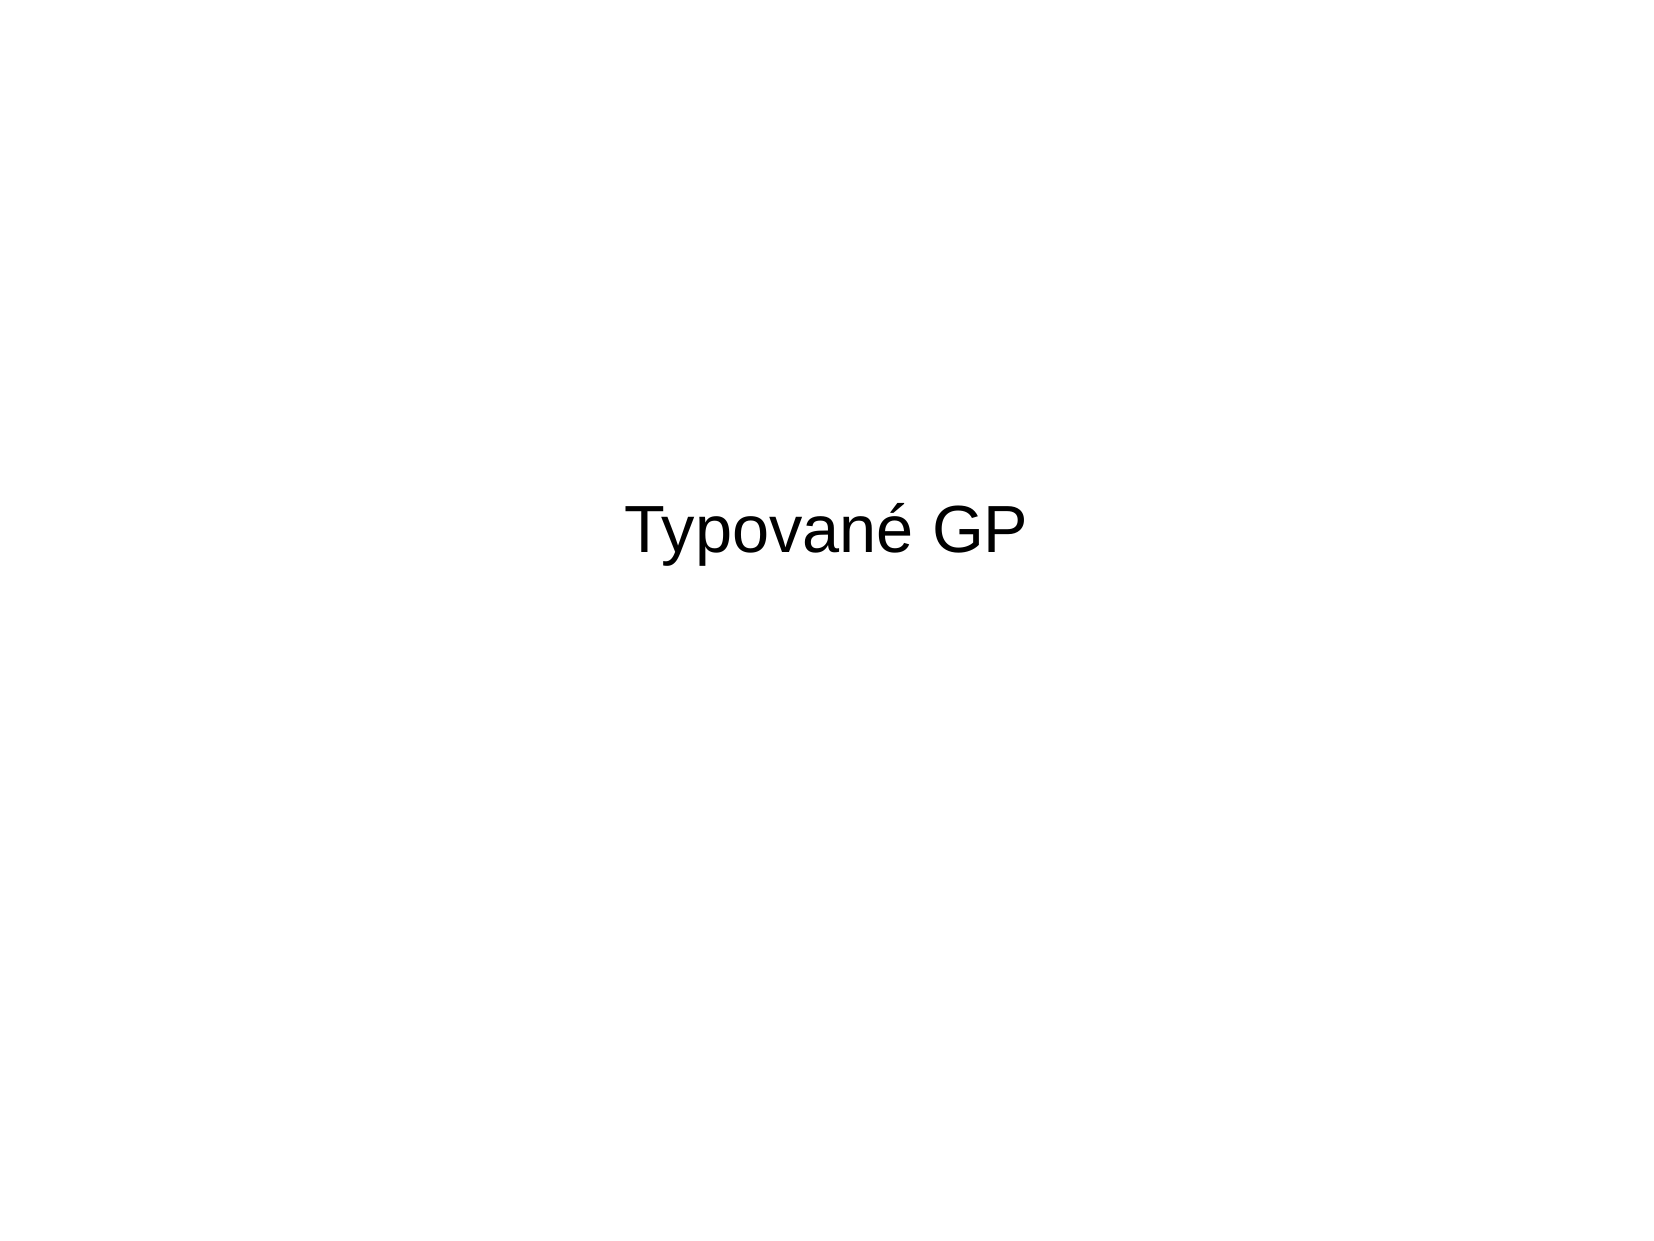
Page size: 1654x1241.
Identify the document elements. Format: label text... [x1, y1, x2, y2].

subtitle Typované GP [82, 49, 1571, 1010]
